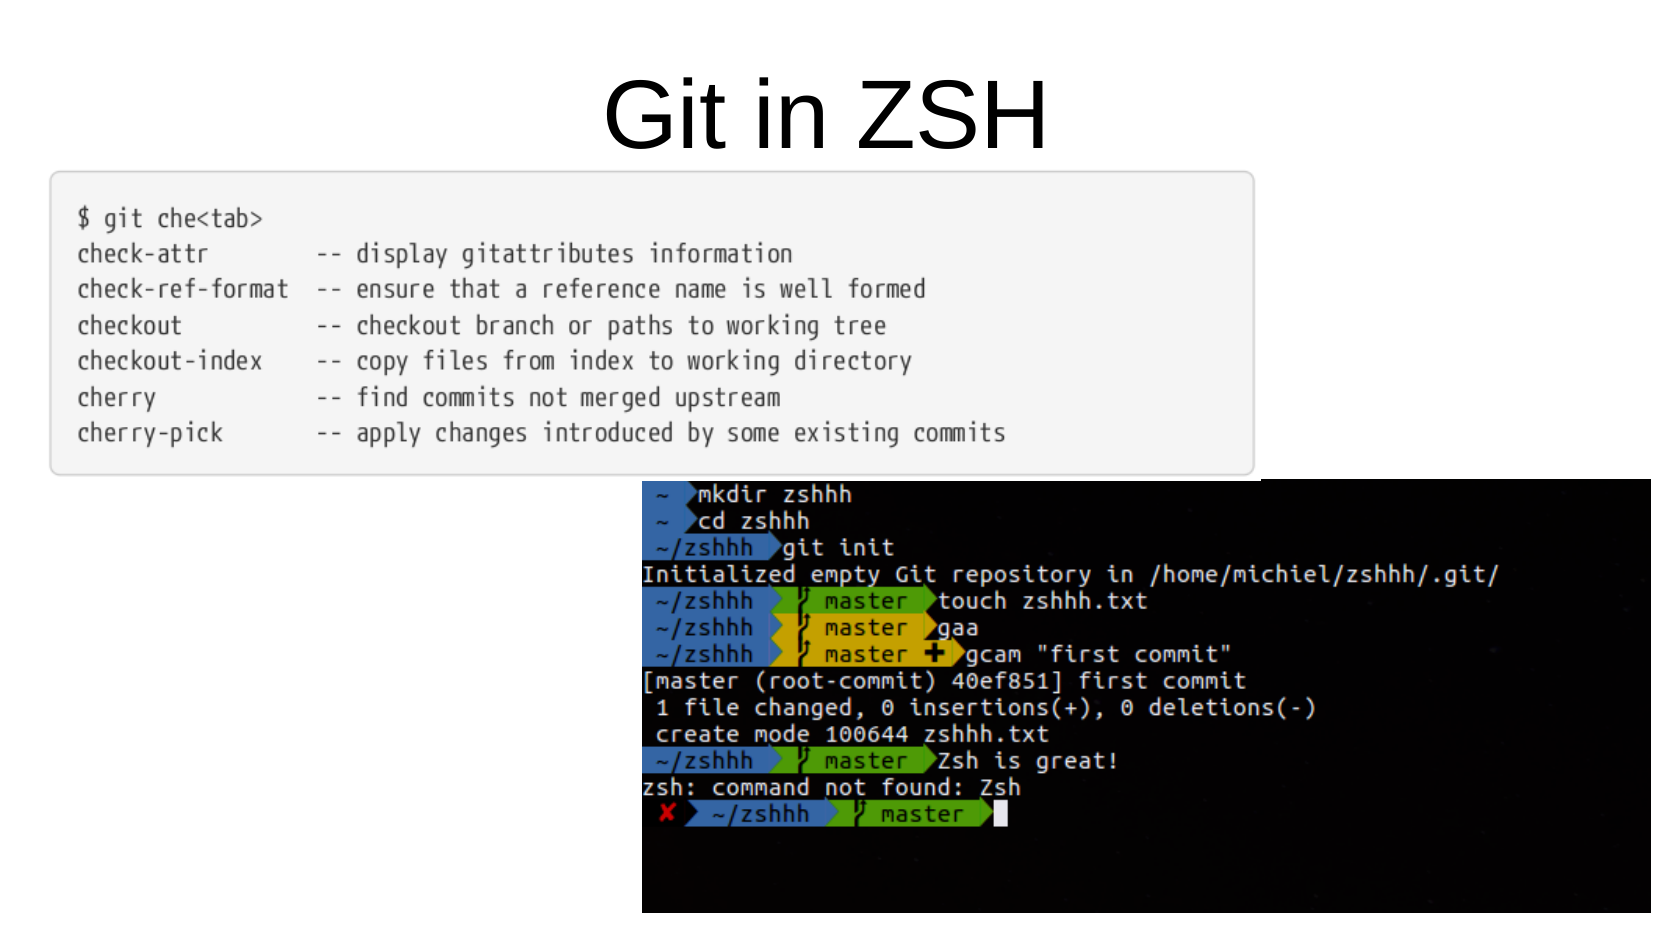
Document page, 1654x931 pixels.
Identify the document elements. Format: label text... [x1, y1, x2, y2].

title Git in ZSH [82, 37, 1571, 193]
picture [45, 164, 1651, 913]
